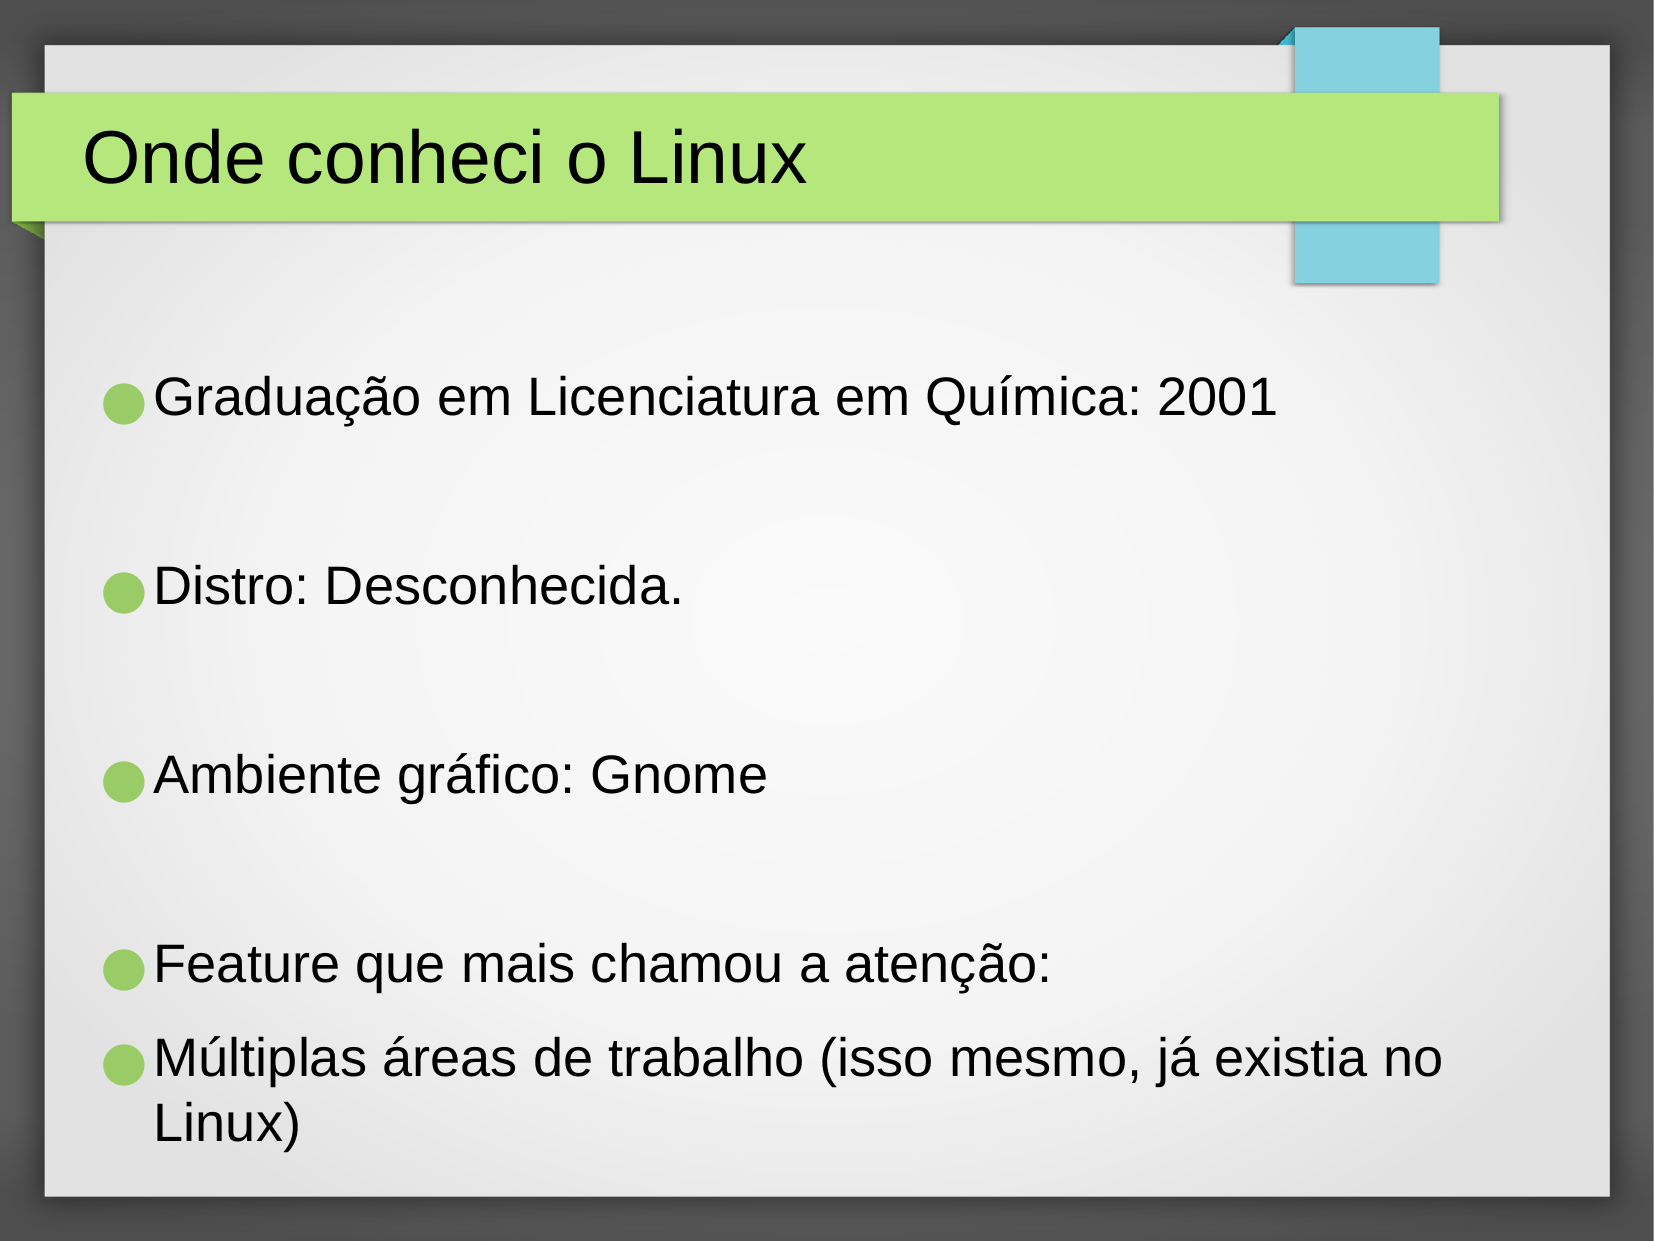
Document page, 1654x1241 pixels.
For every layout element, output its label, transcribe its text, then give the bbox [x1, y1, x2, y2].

picture [0, 0, 1654, 1241]
text_box Graduação em Licenciatura em Química: 2001 Distro: Desconhecida. Ambiente gráfico: Gnome Feature que mais chamou a atenção: Múltiplas áreas de trabalho (isso mesmo, já existia no Linux) [82, 361, 1571, 981]
text_box Onde conheci o Linux [82, 94, 1264, 213]
